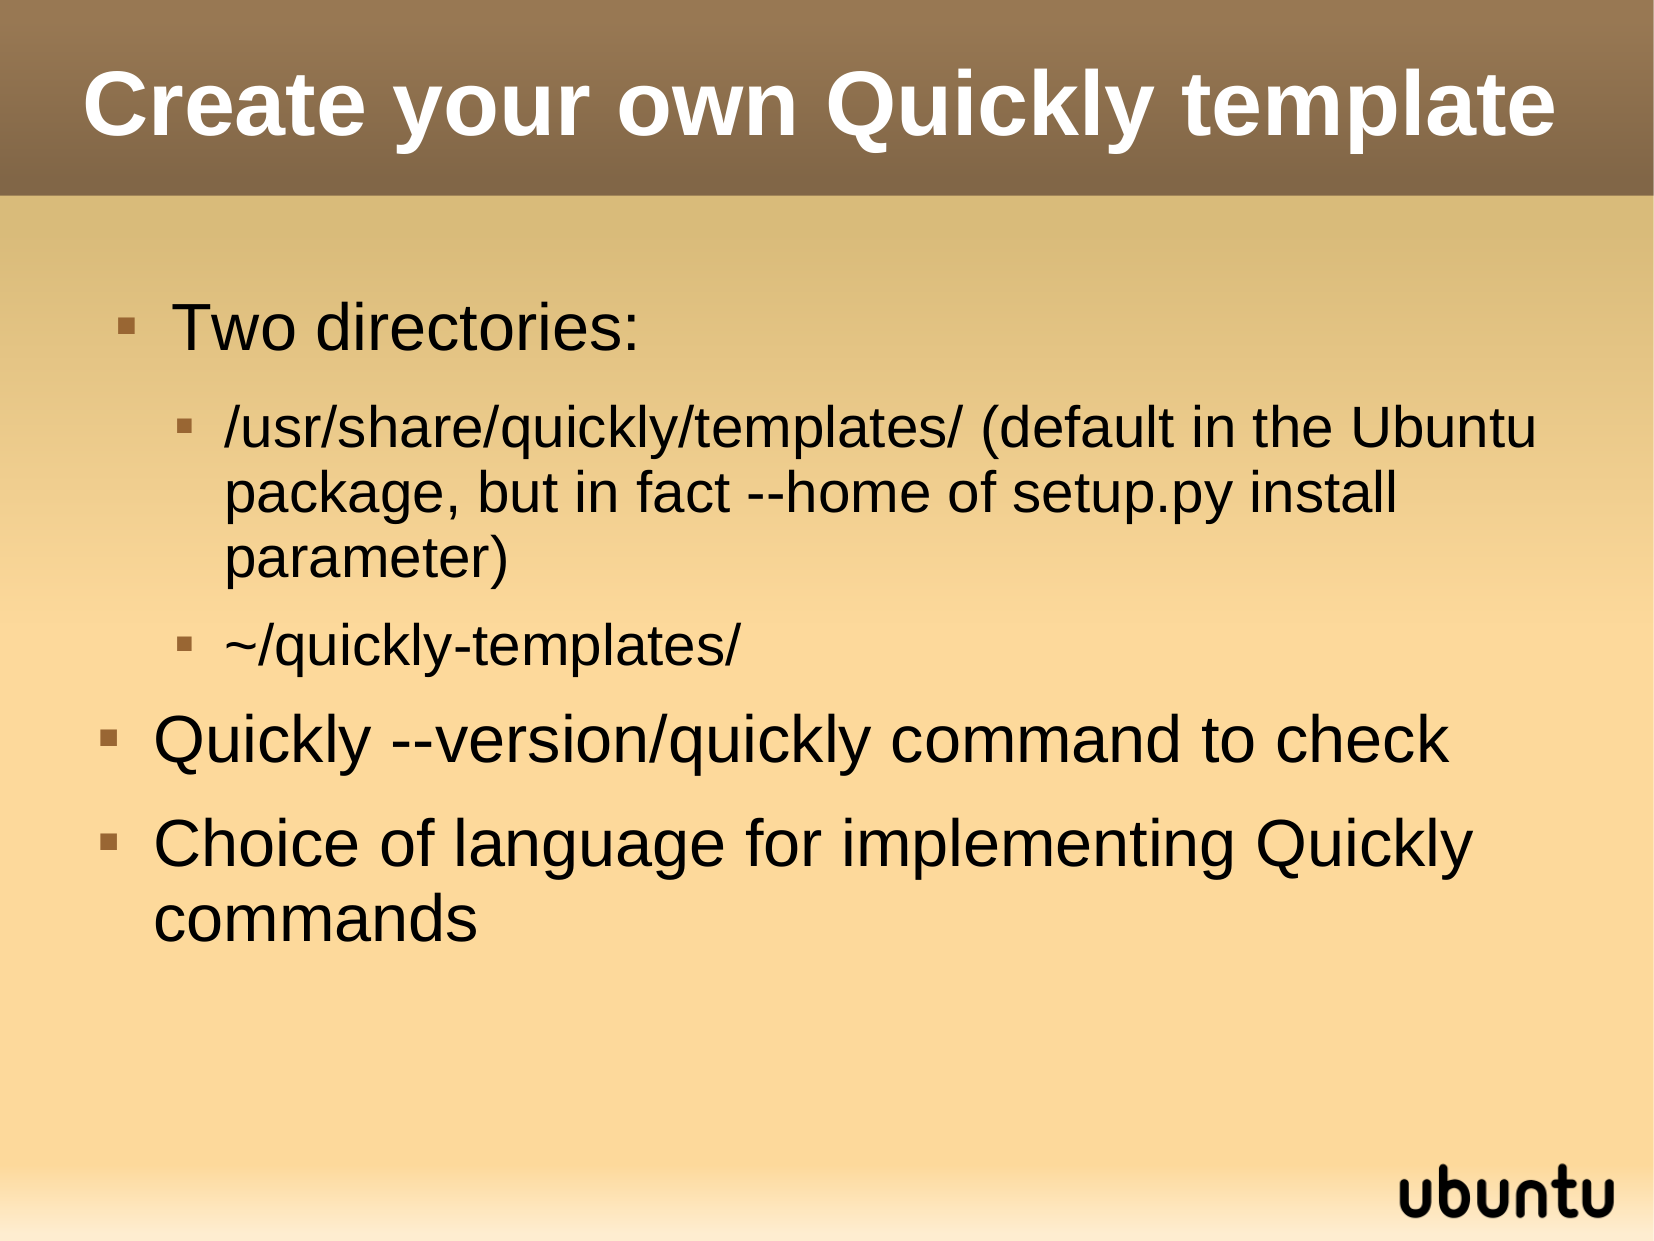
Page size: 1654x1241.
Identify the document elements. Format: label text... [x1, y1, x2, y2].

title Create your own Quickly template [76, 0, 1565, 208]
picture [0, 0, 1654, 1241]
list Two directories: /usr/share/quickly/templates/ (default in the Ubuntu package, but in fact --home of setup.py install parameter) ~/quickly-templates/ Quickly --version/quickly command to check Choice of language for implementing Quickly commands [82, 290, 1571, 1109]
